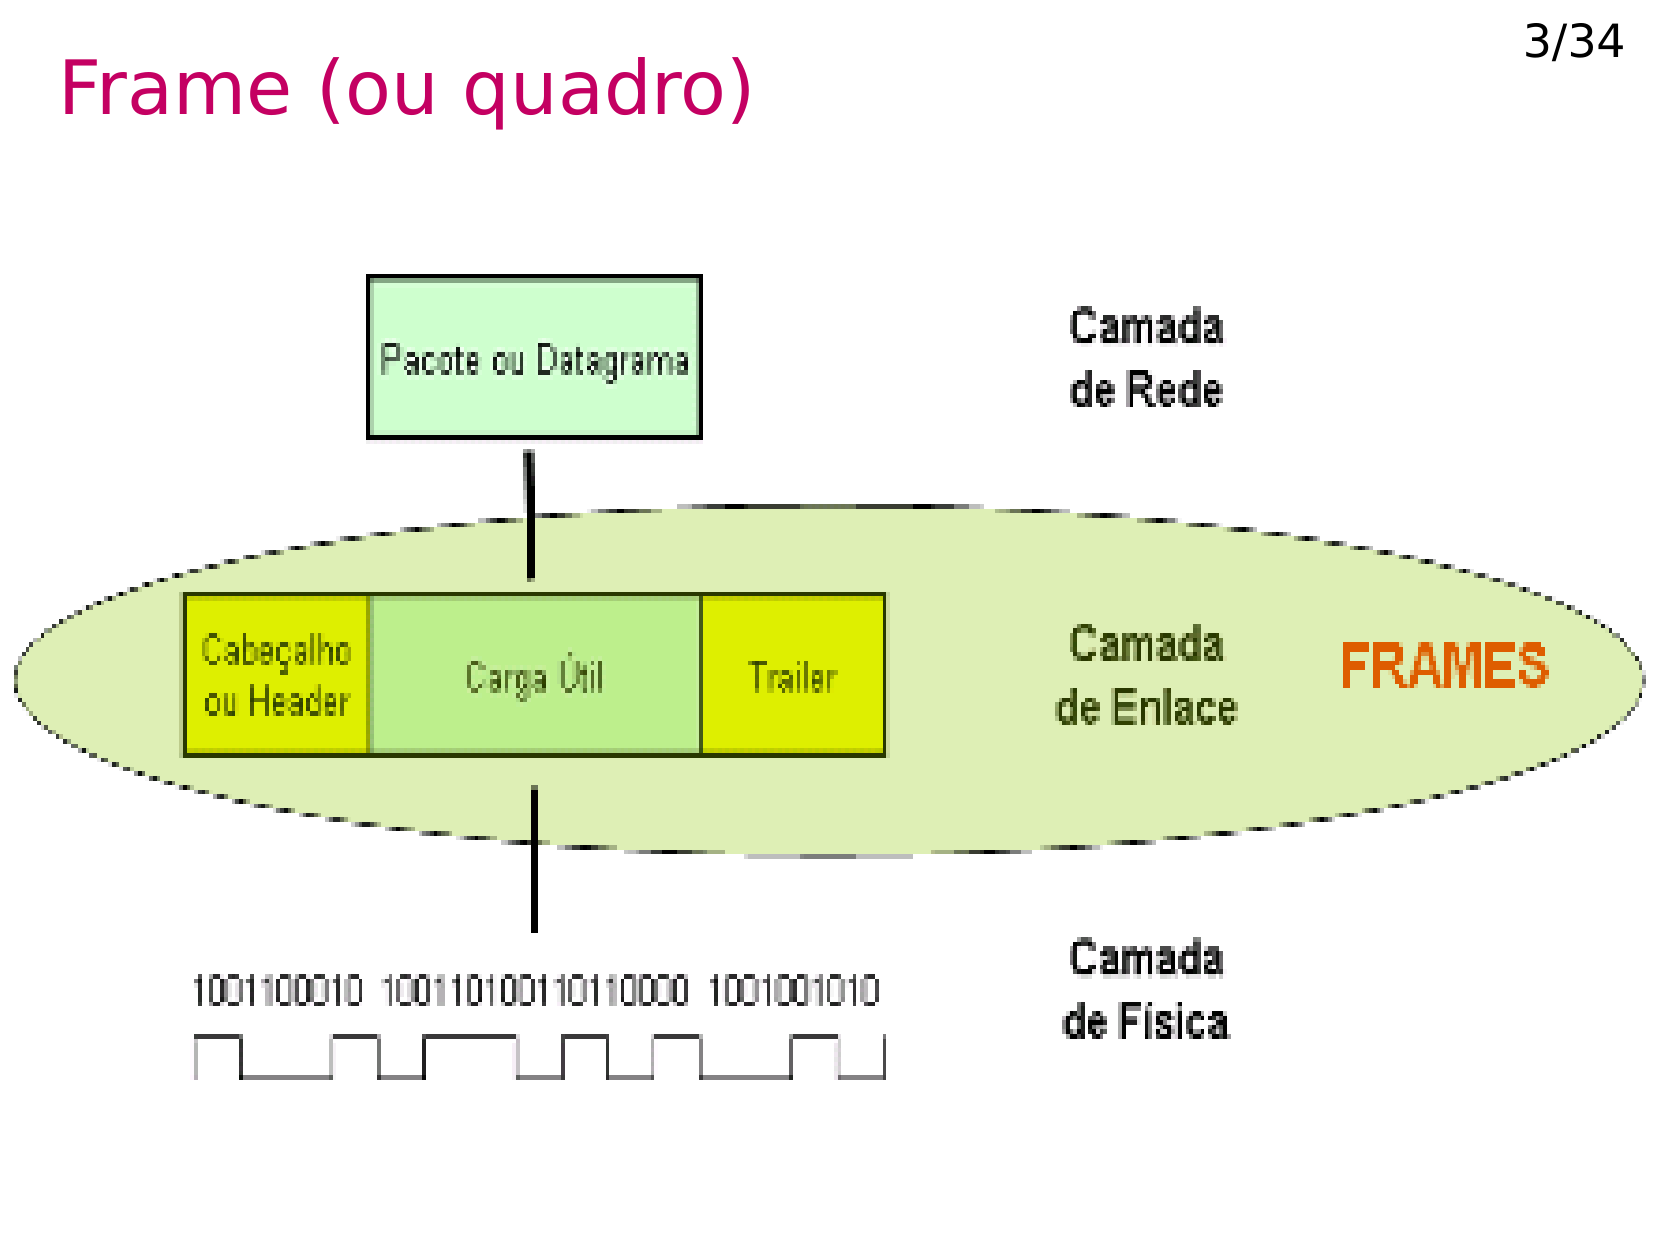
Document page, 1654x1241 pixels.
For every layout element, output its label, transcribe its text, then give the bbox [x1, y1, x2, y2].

picture [0, 265, 1654, 1123]
title Frame (ou quadro) [59, 29, 1625, 148]
